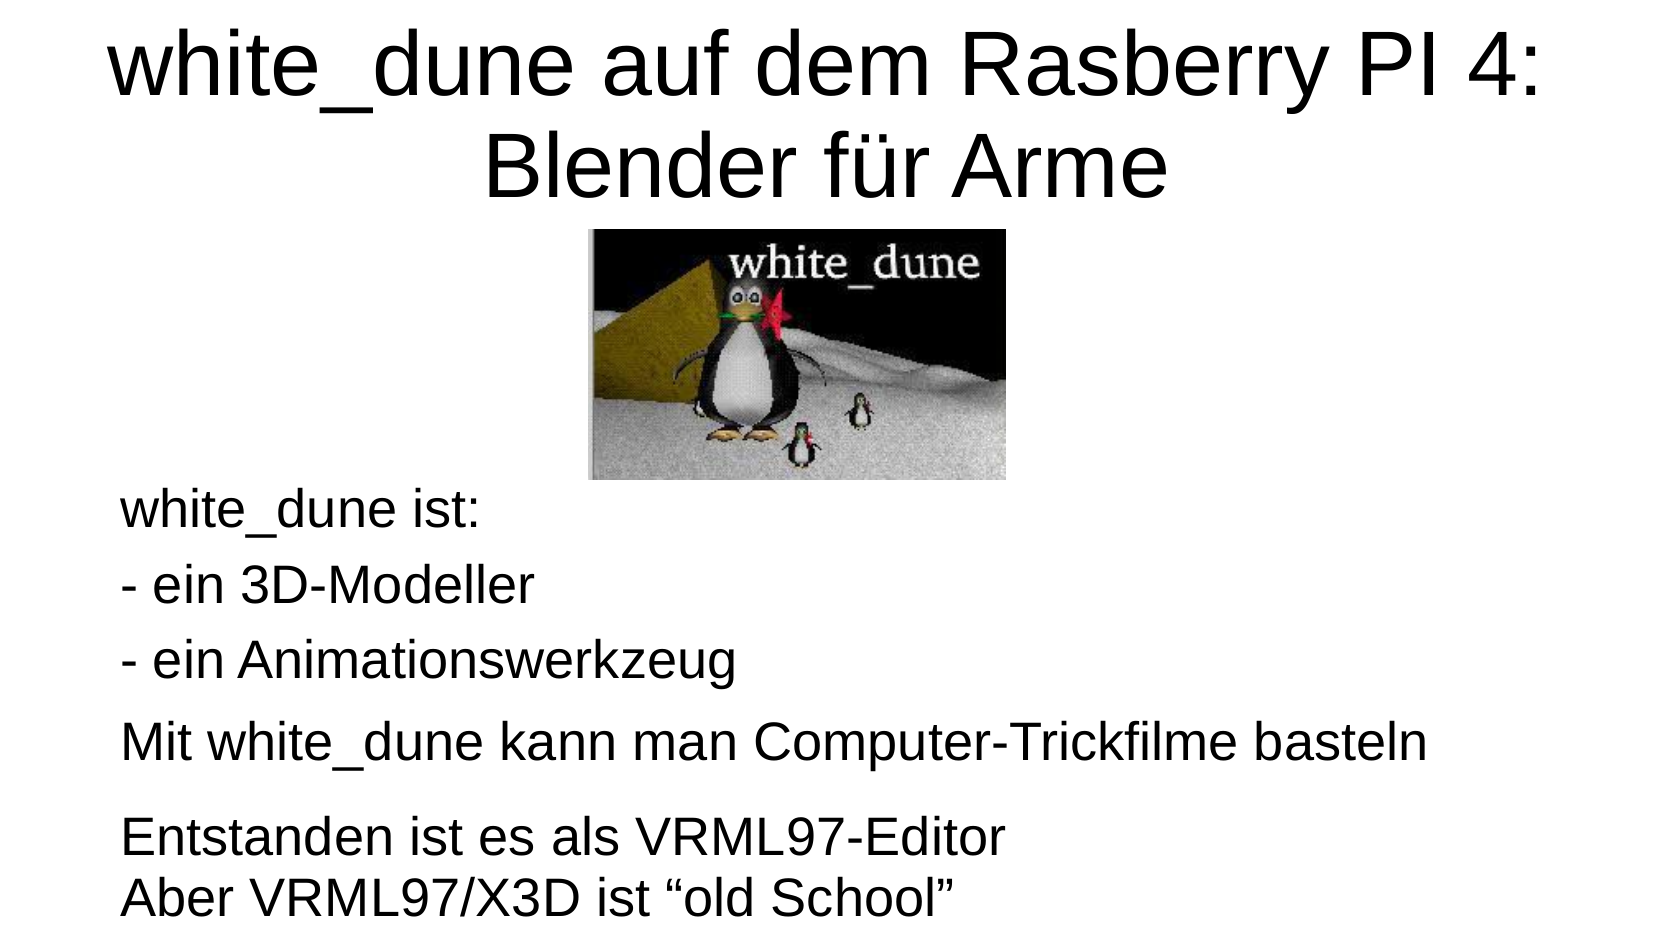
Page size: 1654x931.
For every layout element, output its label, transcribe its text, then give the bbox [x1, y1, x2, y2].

title white_dune auf dem Rasberry PI 4: Blender für Arme [82, 12, 1571, 218]
subtitle white_dune ist: - ein 3D-Modeller - ein Animationswerkzeug Mit white_dune kann man Computer-Trickfilme basteln Entstanden ist es als VRML97-Editor Aber VRML97/X3D ist “old School” [120, 329, 1609, 928]
picture [588, 229, 1006, 481]
